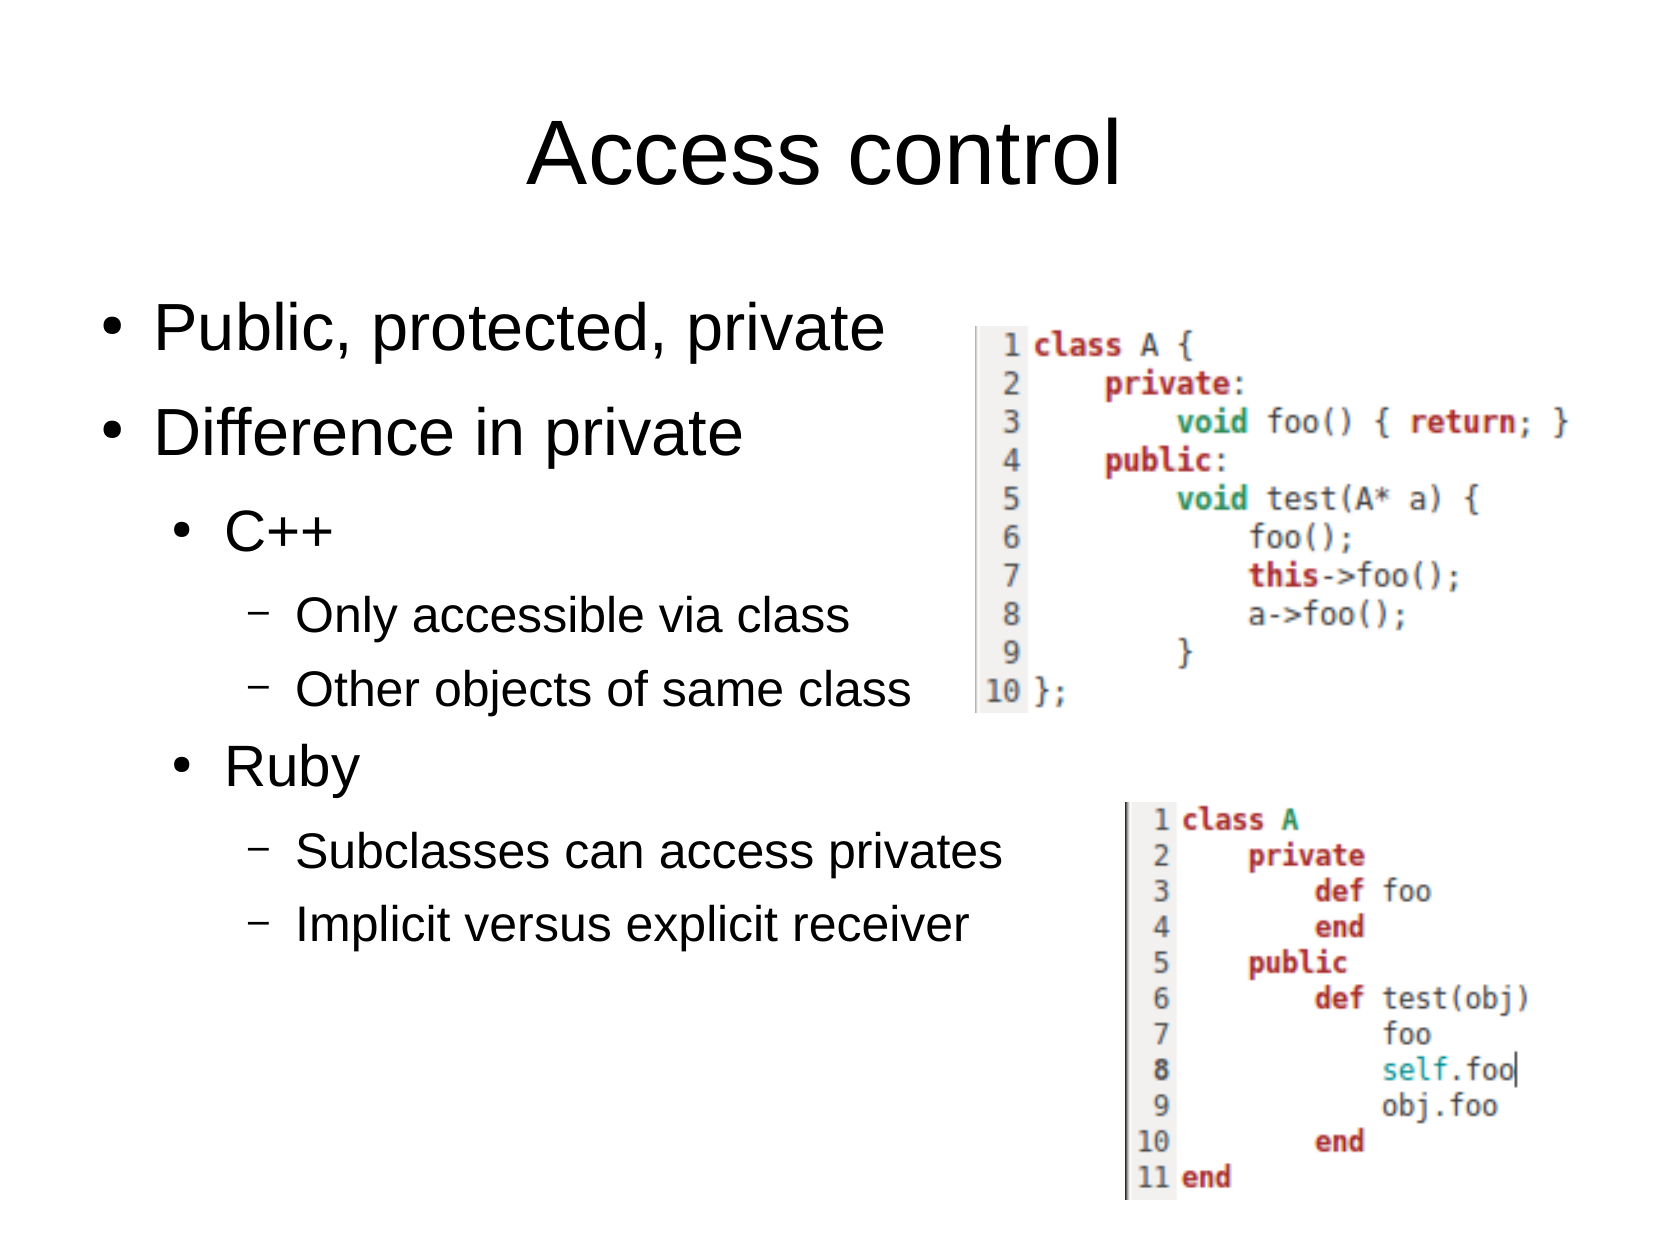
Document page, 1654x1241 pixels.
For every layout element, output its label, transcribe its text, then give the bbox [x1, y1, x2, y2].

picture [975, 326, 1591, 713]
title Access control [82, 49, 1571, 257]
picture [1125, 802, 1563, 1201]
list Public, protected, private Difference in private C++ Only accessible via class Other objects of same class Ruby Subclasses can access privates Implicit versus explicit receiver [82, 290, 1571, 1109]
